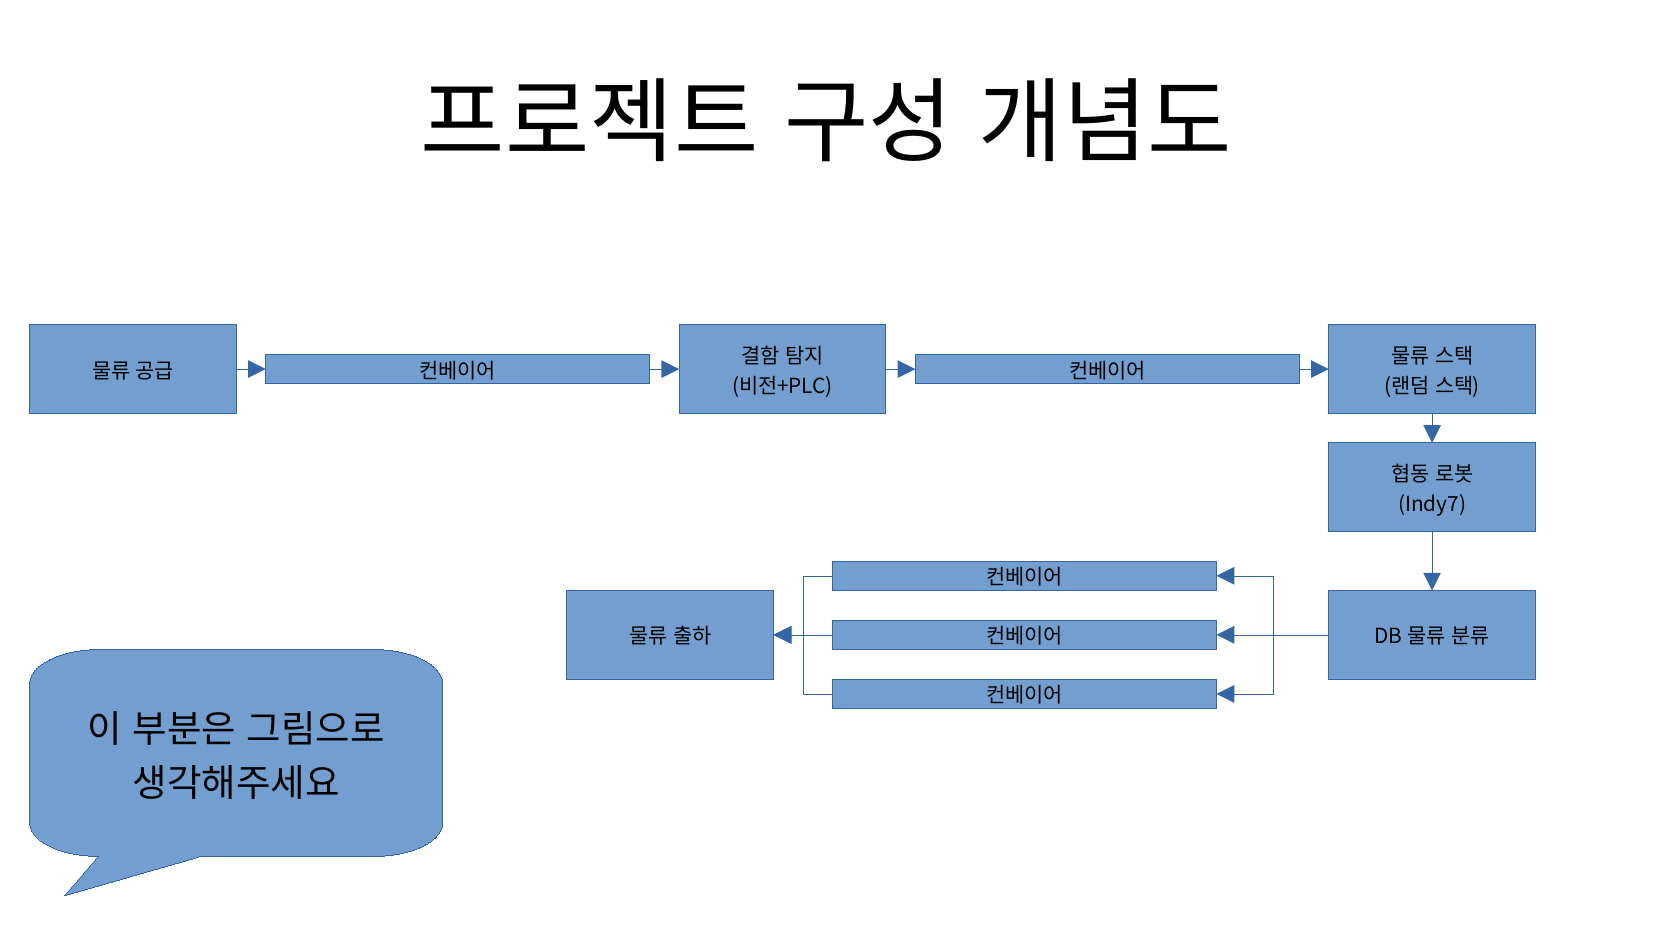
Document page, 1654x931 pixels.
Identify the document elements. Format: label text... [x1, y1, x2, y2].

text_box 컨베이어 [832, 679, 1217, 709]
text_box 컨베이어 [915, 354, 1300, 384]
text_box 물류 공급 [29, 324, 237, 414]
text_box 결함 탐지 (비전+PLC) [679, 324, 886, 414]
text_box 컨베이어 [832, 561, 1217, 591]
text_box 컨베이어 [265, 354, 650, 384]
text_box 이 부분은 그림으로 생각해주세요 [29, 649, 443, 896]
text_box 물류 출하 [566, 590, 774, 680]
text_box 물류 스택 (랜덤 스택) [1328, 324, 1536, 414]
text_box DB 물류 분류 [1328, 590, 1536, 680]
text_box 컨베이어 [832, 620, 1217, 650]
text_box 협동 로봇 (Indy7) [1328, 442, 1536, 532]
title 프로젝트 구성 개념도 [82, 37, 1571, 193]
